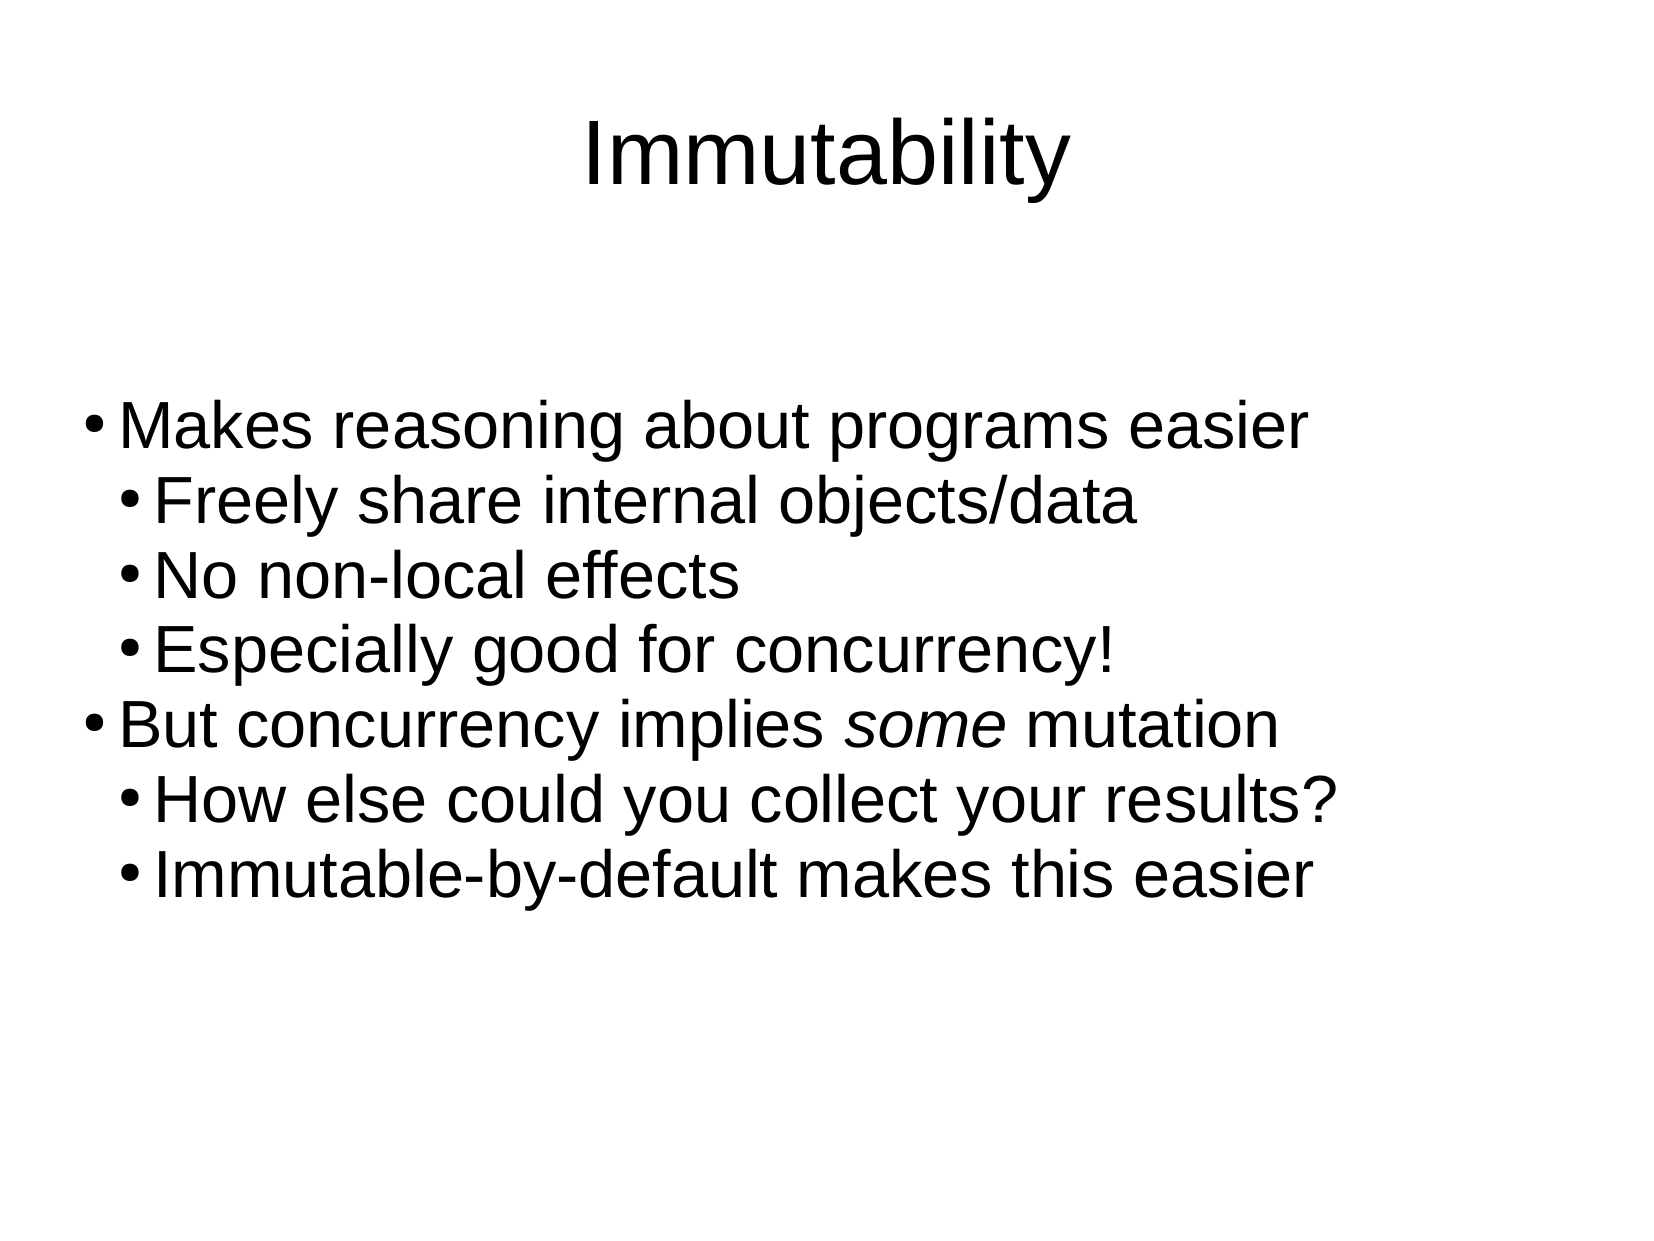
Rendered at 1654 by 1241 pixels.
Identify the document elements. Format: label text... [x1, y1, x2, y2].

subtitle Makes reasoning about programs easier Freely share internal objects/data No non-local effects Especially good for concurrency! But concurrency implies some mutation How else could you collect your results? Immutable-by-default makes this easier [82, 290, 1571, 1010]
title Immutability [82, 49, 1571, 257]
